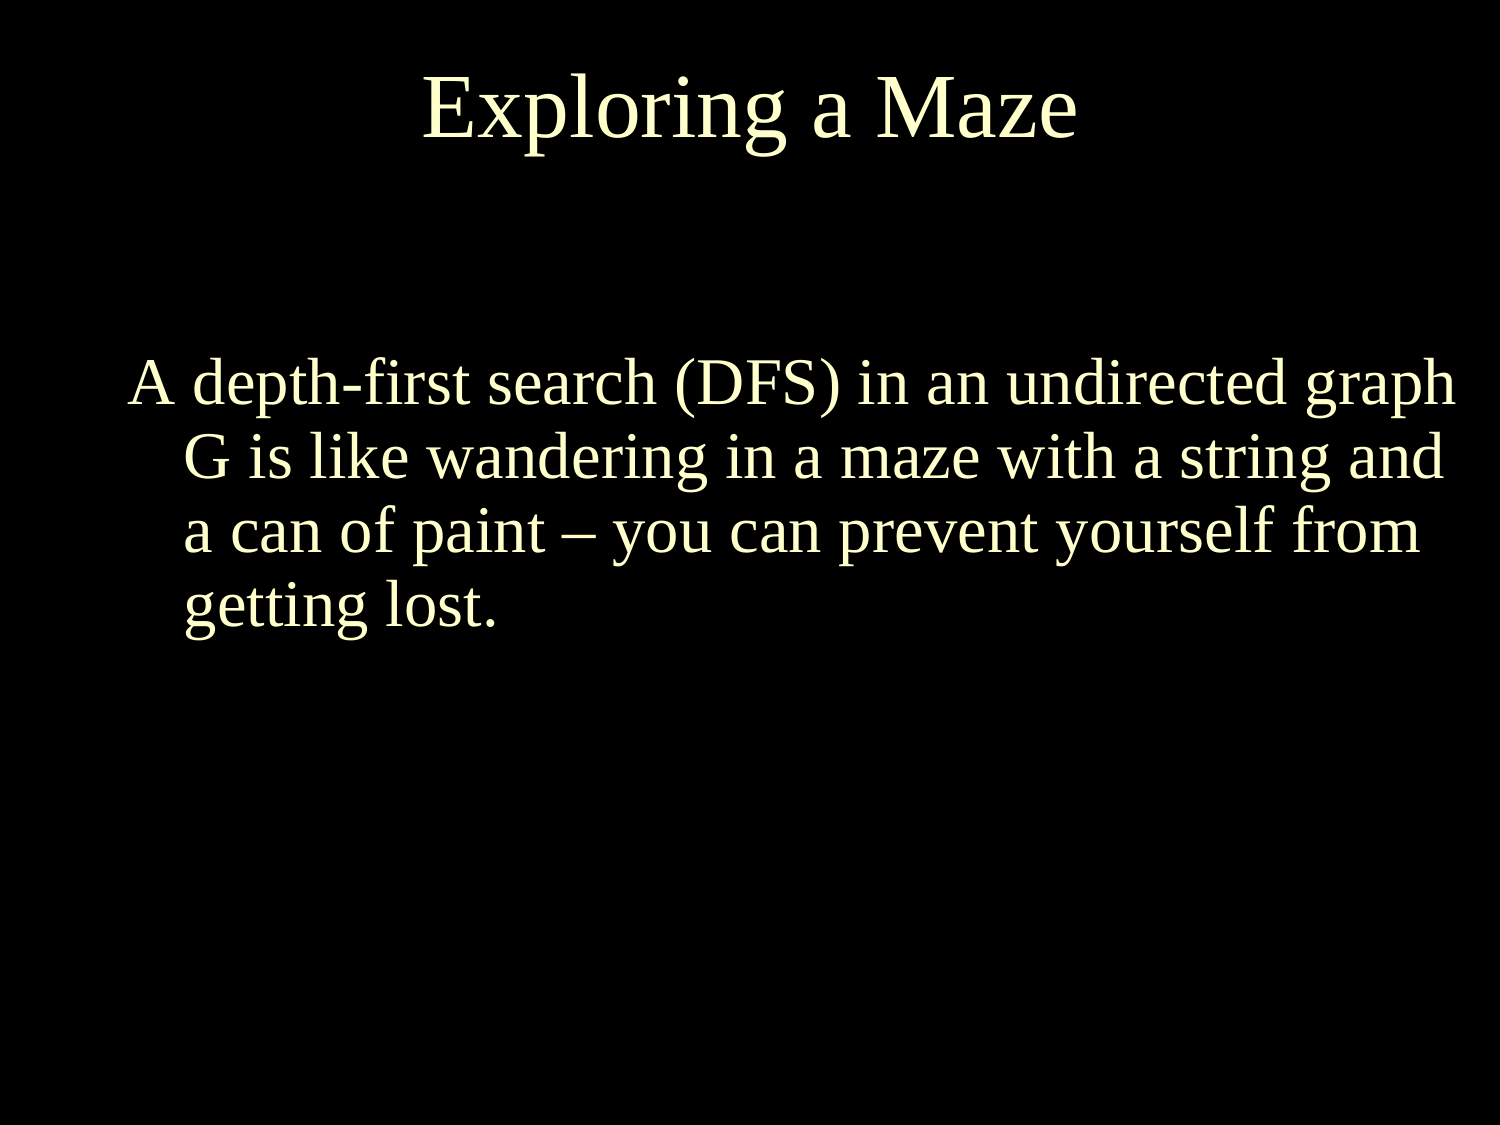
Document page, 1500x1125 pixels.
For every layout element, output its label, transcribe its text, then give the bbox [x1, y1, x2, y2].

title Exploring a Maze [22, 47, 1480, 165]
list A depth-first search (DFS) in an undirected graph G is like wandering in a maze with a string and a can of paint – you can prevent yourself from getting lost. [112, 337, 1497, 1039]
